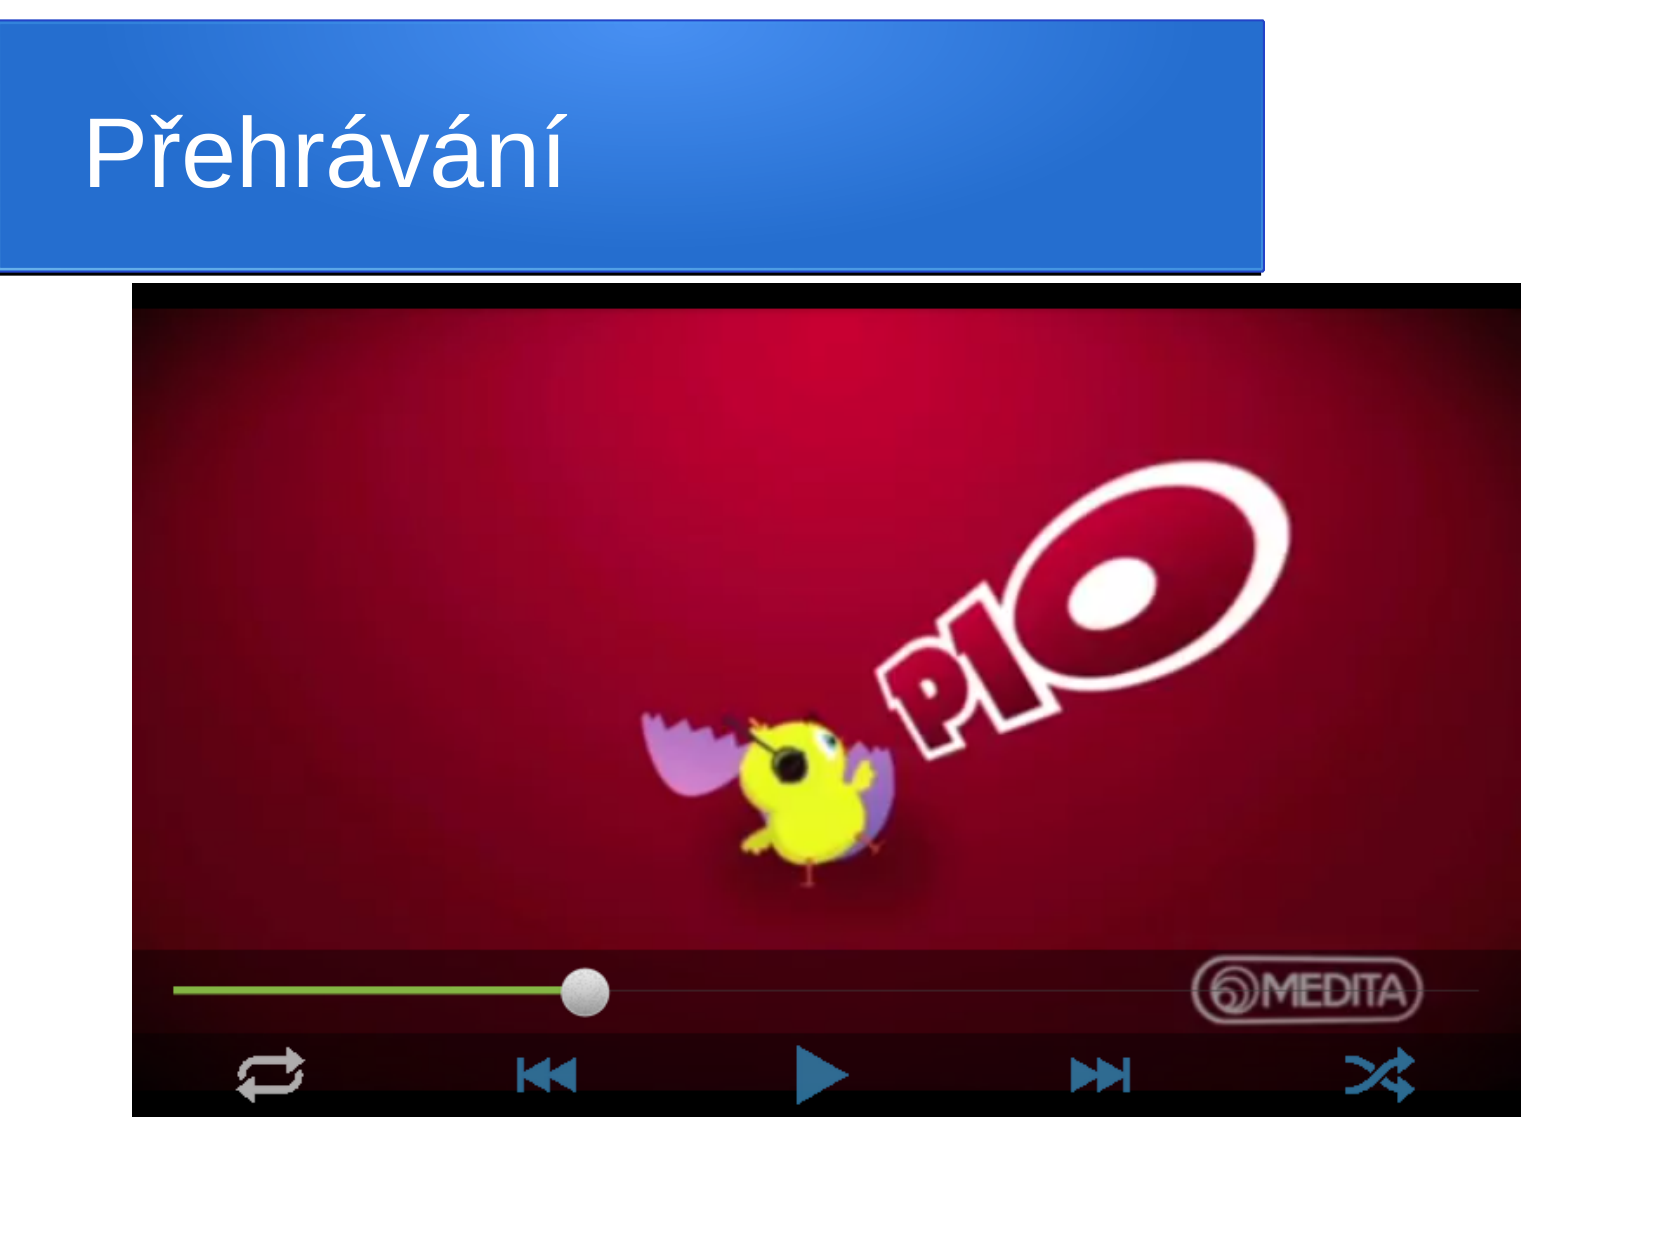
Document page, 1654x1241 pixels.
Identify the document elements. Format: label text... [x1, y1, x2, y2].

title Přehrávání [82, 49, 1250, 257]
picture [132, 283, 1521, 1117]
